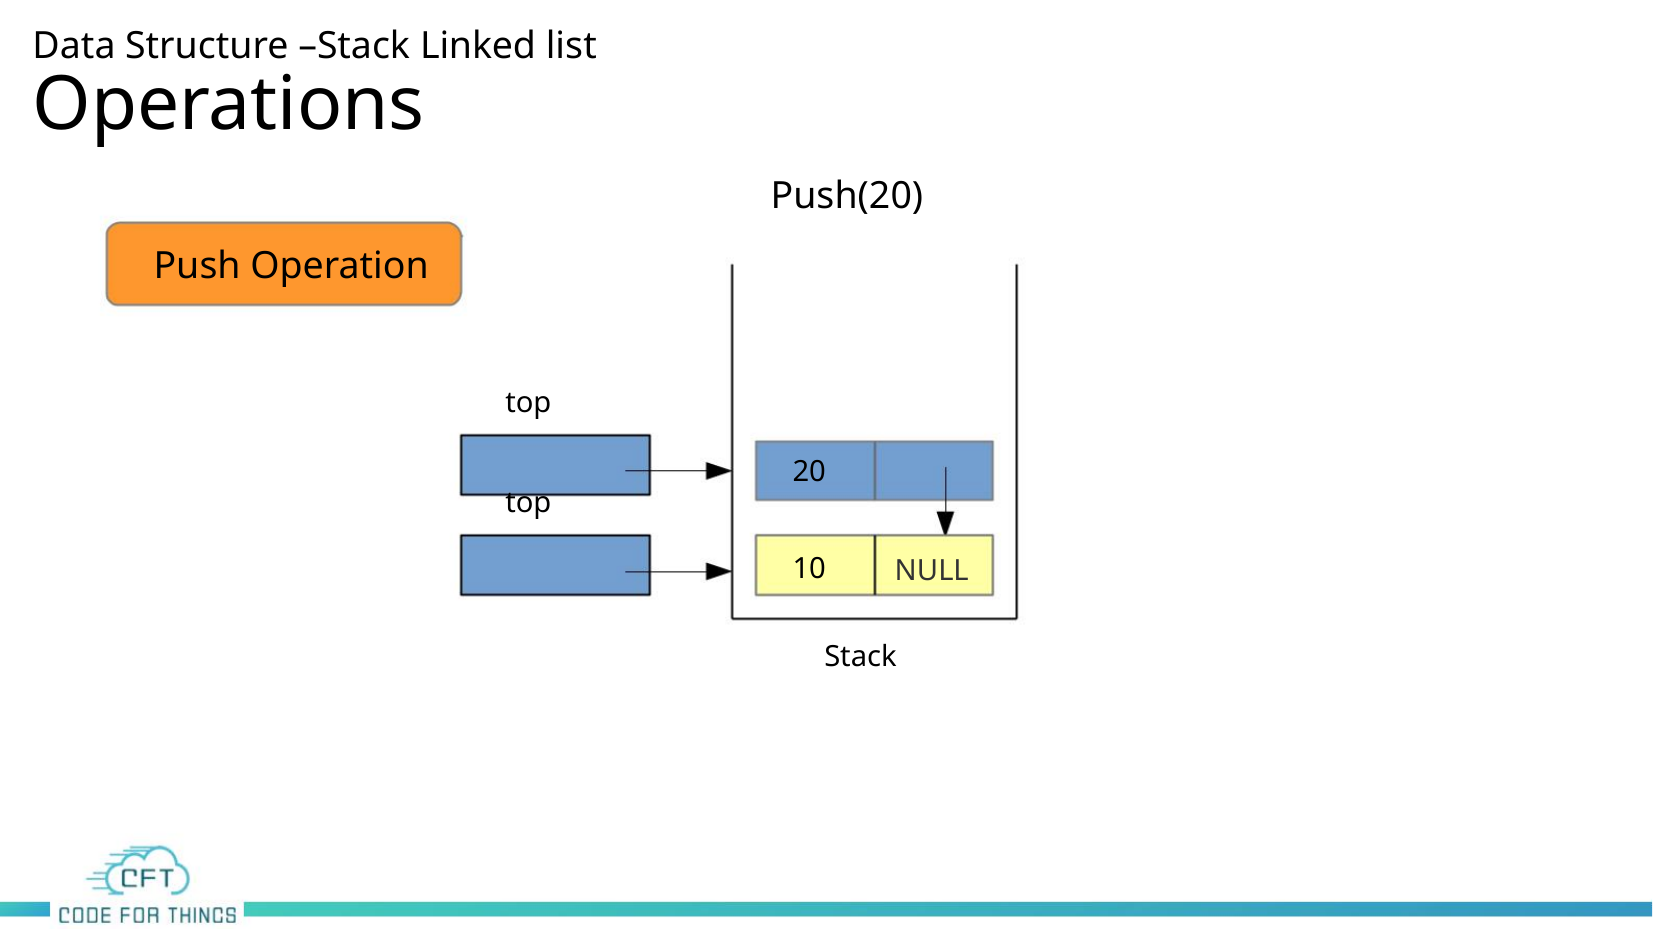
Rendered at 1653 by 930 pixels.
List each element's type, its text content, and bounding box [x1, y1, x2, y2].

text_box Push(20) [770, 171, 963, 216]
text_box 10 [792, 549, 855, 584]
text_box Stack [824, 638, 931, 673]
text_box 20 [792, 453, 855, 488]
text_box [0, 0, 1653, 930]
text_box NULL [894, 552, 996, 587]
text_box top top [505, 384, 579, 519]
text_box Data Structure –Stack Linked list Operations [32, 22, 669, 145]
text_box Push Operation [153, 243, 439, 286]
